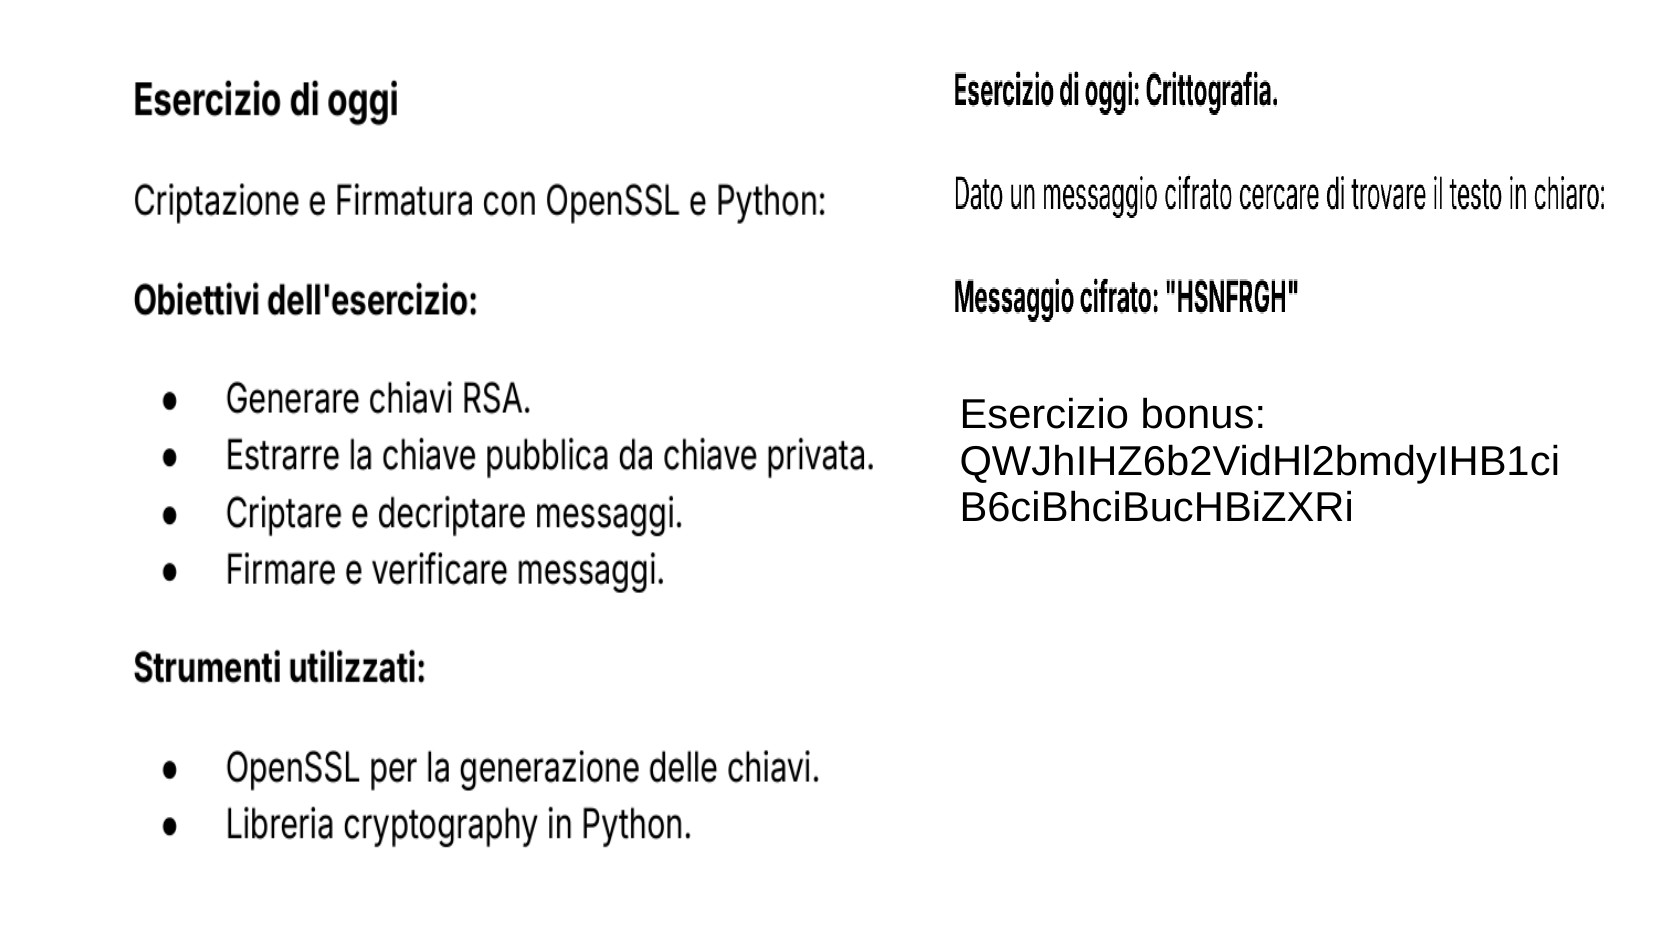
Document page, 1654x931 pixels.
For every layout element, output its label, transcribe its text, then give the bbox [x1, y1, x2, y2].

text_box Esercizio bonus: QWJhIHZ6b2VidHl2bmdyIHB1ciB6ciBhciBucHBiZXRi [944, 383, 1595, 539]
picture [29, 29, 1625, 883]
